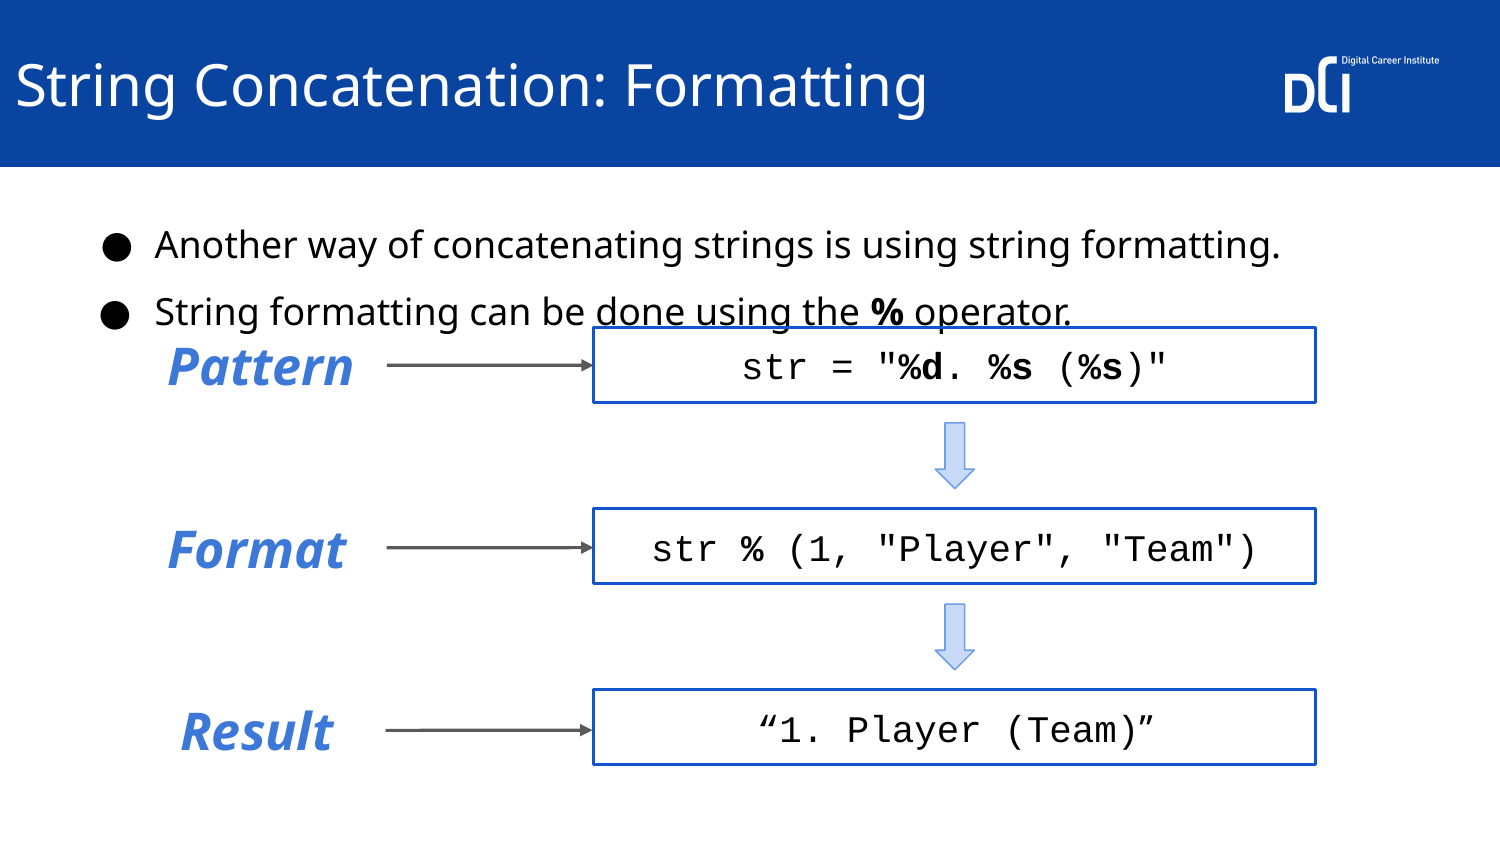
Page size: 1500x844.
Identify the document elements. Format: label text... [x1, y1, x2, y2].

text_box Another way of concatenating strings is using string formatting. String formatting can be done using the % operator. [64, 183, 1436, 349]
text_box [935, 422, 975, 489]
text_box Pattern [152, 318, 387, 412]
picture [1275, 44, 1445, 123]
text_box Result [165, 683, 375, 776]
text_box str = "%d. %s (%s)" [593, 327, 1316, 403]
text_box Format [152, 500, 387, 594]
text_box [935, 604, 975, 670]
text_box “1. Player (Team)” [593, 689, 1316, 765]
title String Concatenation: Formatting [0, 0, 1500, 167]
text_box str % (1, "Player", "Team") [593, 508, 1316, 584]
